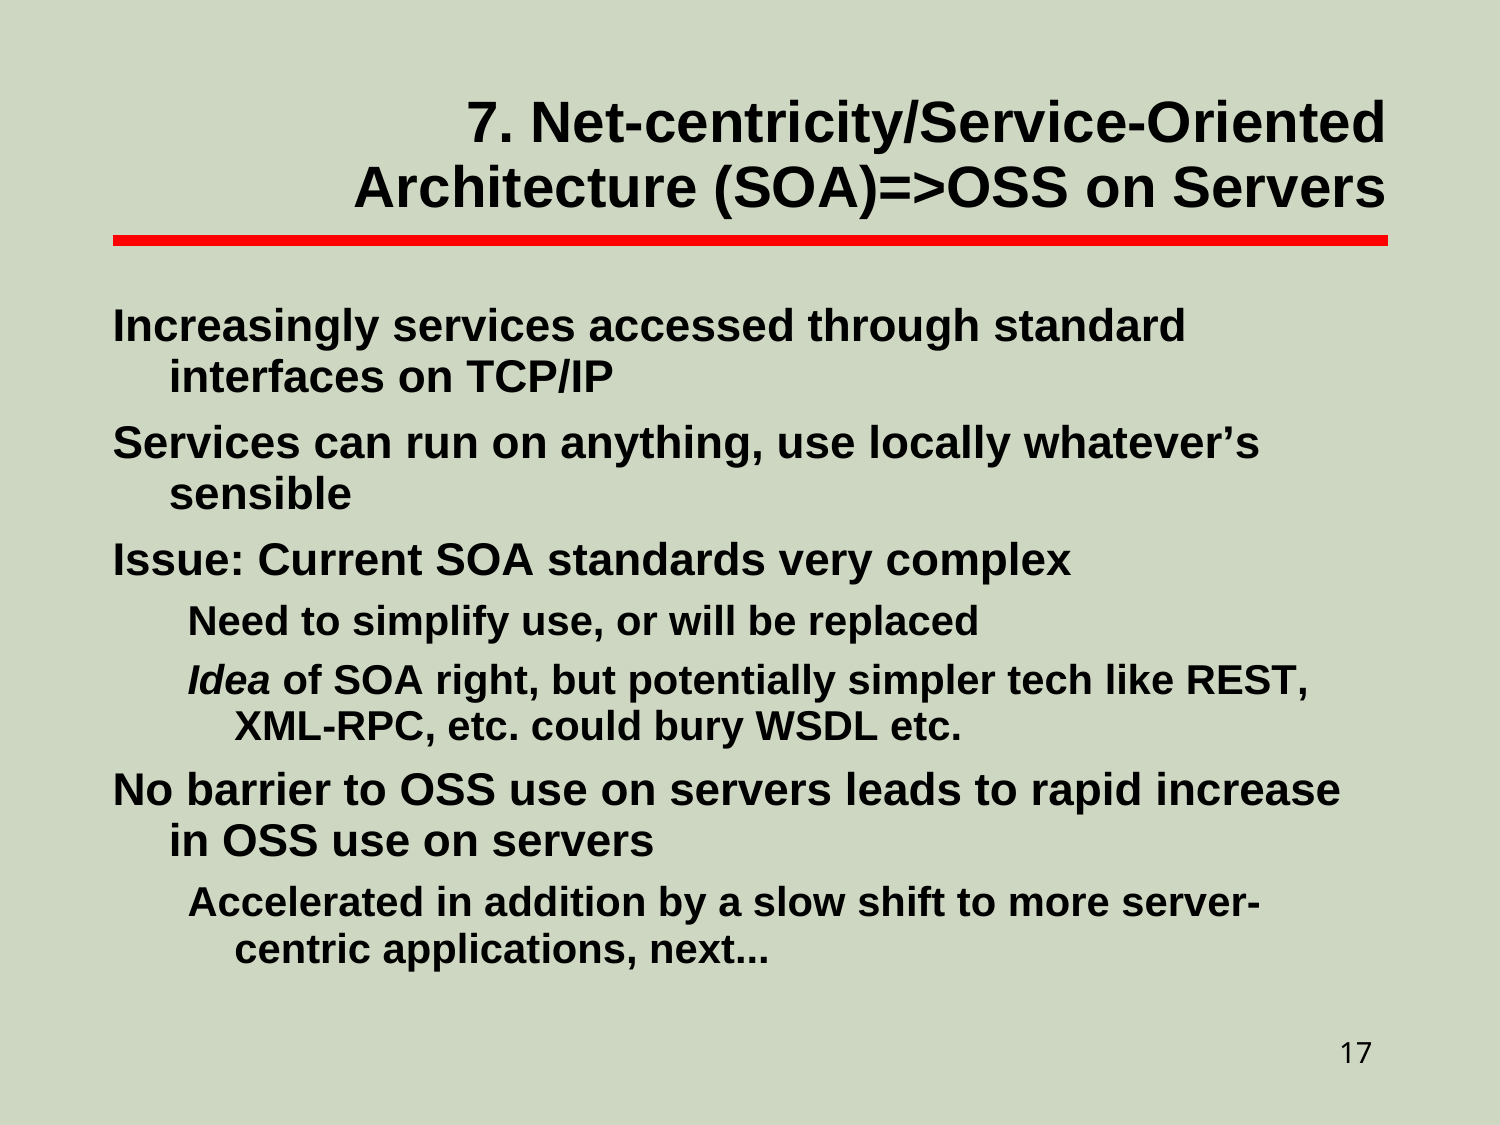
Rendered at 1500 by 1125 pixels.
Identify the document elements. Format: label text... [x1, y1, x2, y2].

title 7. Net-centricity/Service-Oriented Architecture (SOA)=>OSS on Servers [337, 89, 1388, 220]
list Increasingly services accessed through standard interfaces on TCP/IP Services can run on anything, use locally whatever’s sensible Issue: Current SOA standards very complex Need to simplify use, or will be replaced Idea of SOA right, but potentially simpler tech like REST, XML-RPC, etc. could bury WSDL etc. No barrier to OSS use on servers leads to rapid increase in OSS use on servers Accelerated in addition by a slow shift to more server-centric applications, next... [112, 299, 1388, 1084]
